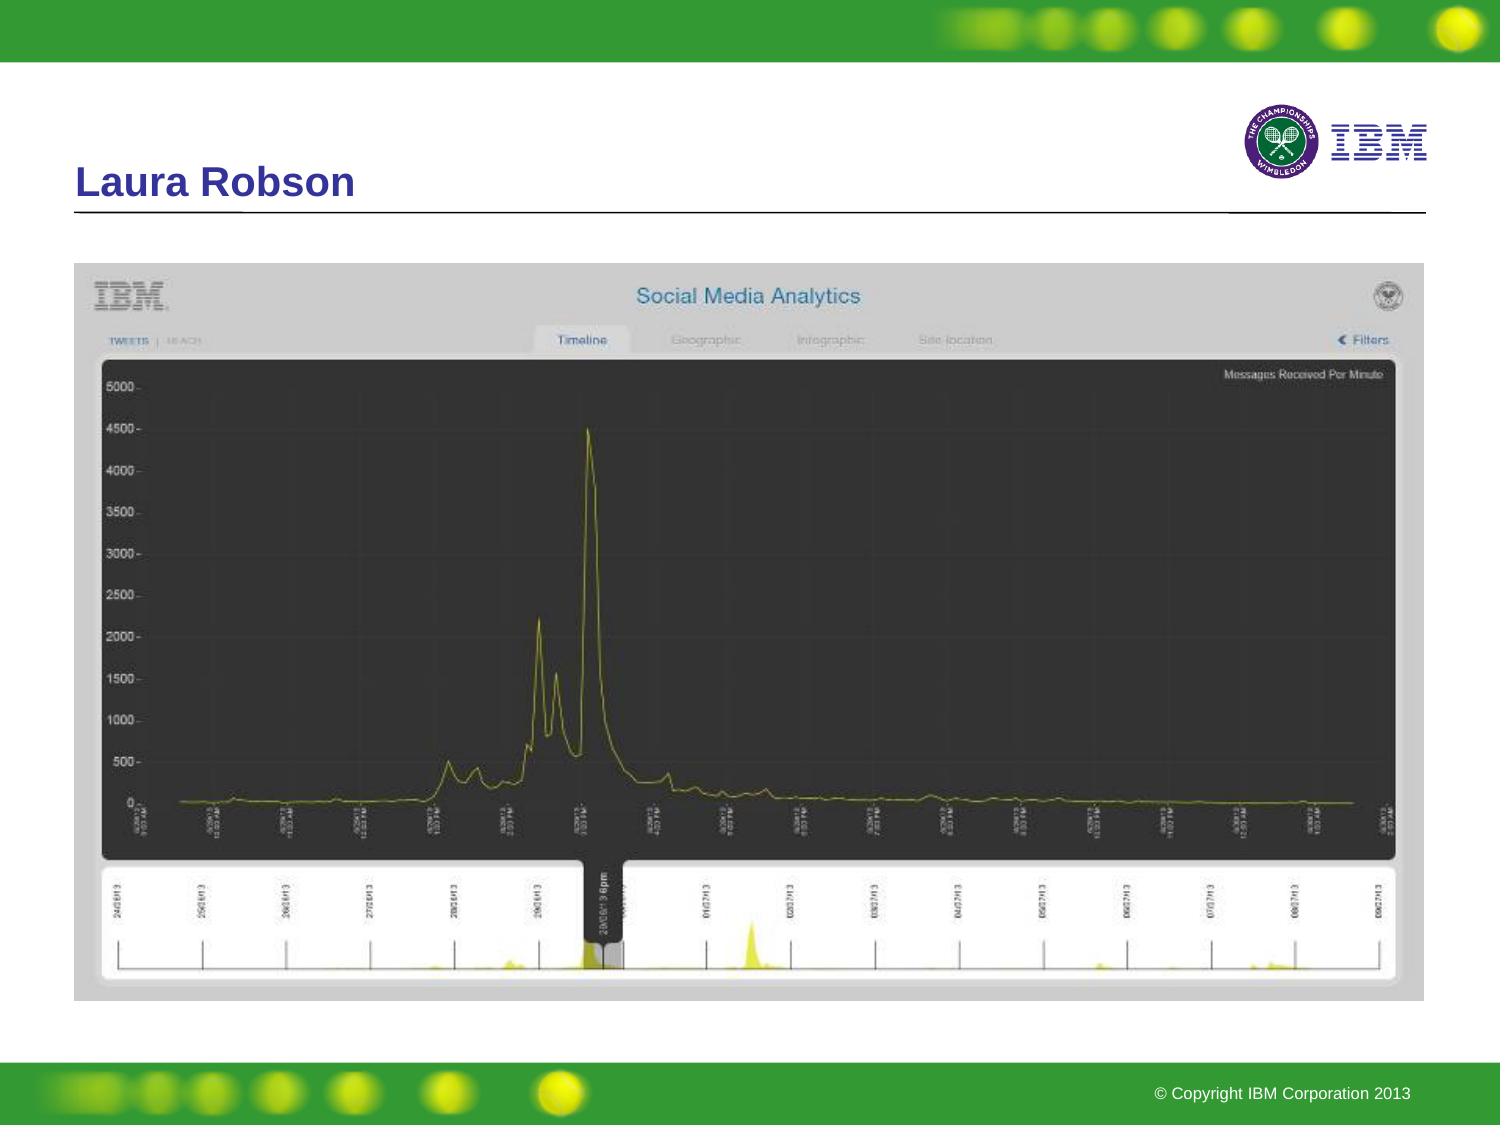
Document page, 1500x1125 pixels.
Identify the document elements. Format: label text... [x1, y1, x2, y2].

picture [74, 263, 1424, 1001]
title Laura Robson [75, 75, 1425, 213]
picture [1425, 117, 1432, 165]
picture [903, 4, 1492, 55]
picture [5, 1068, 595, 1120]
